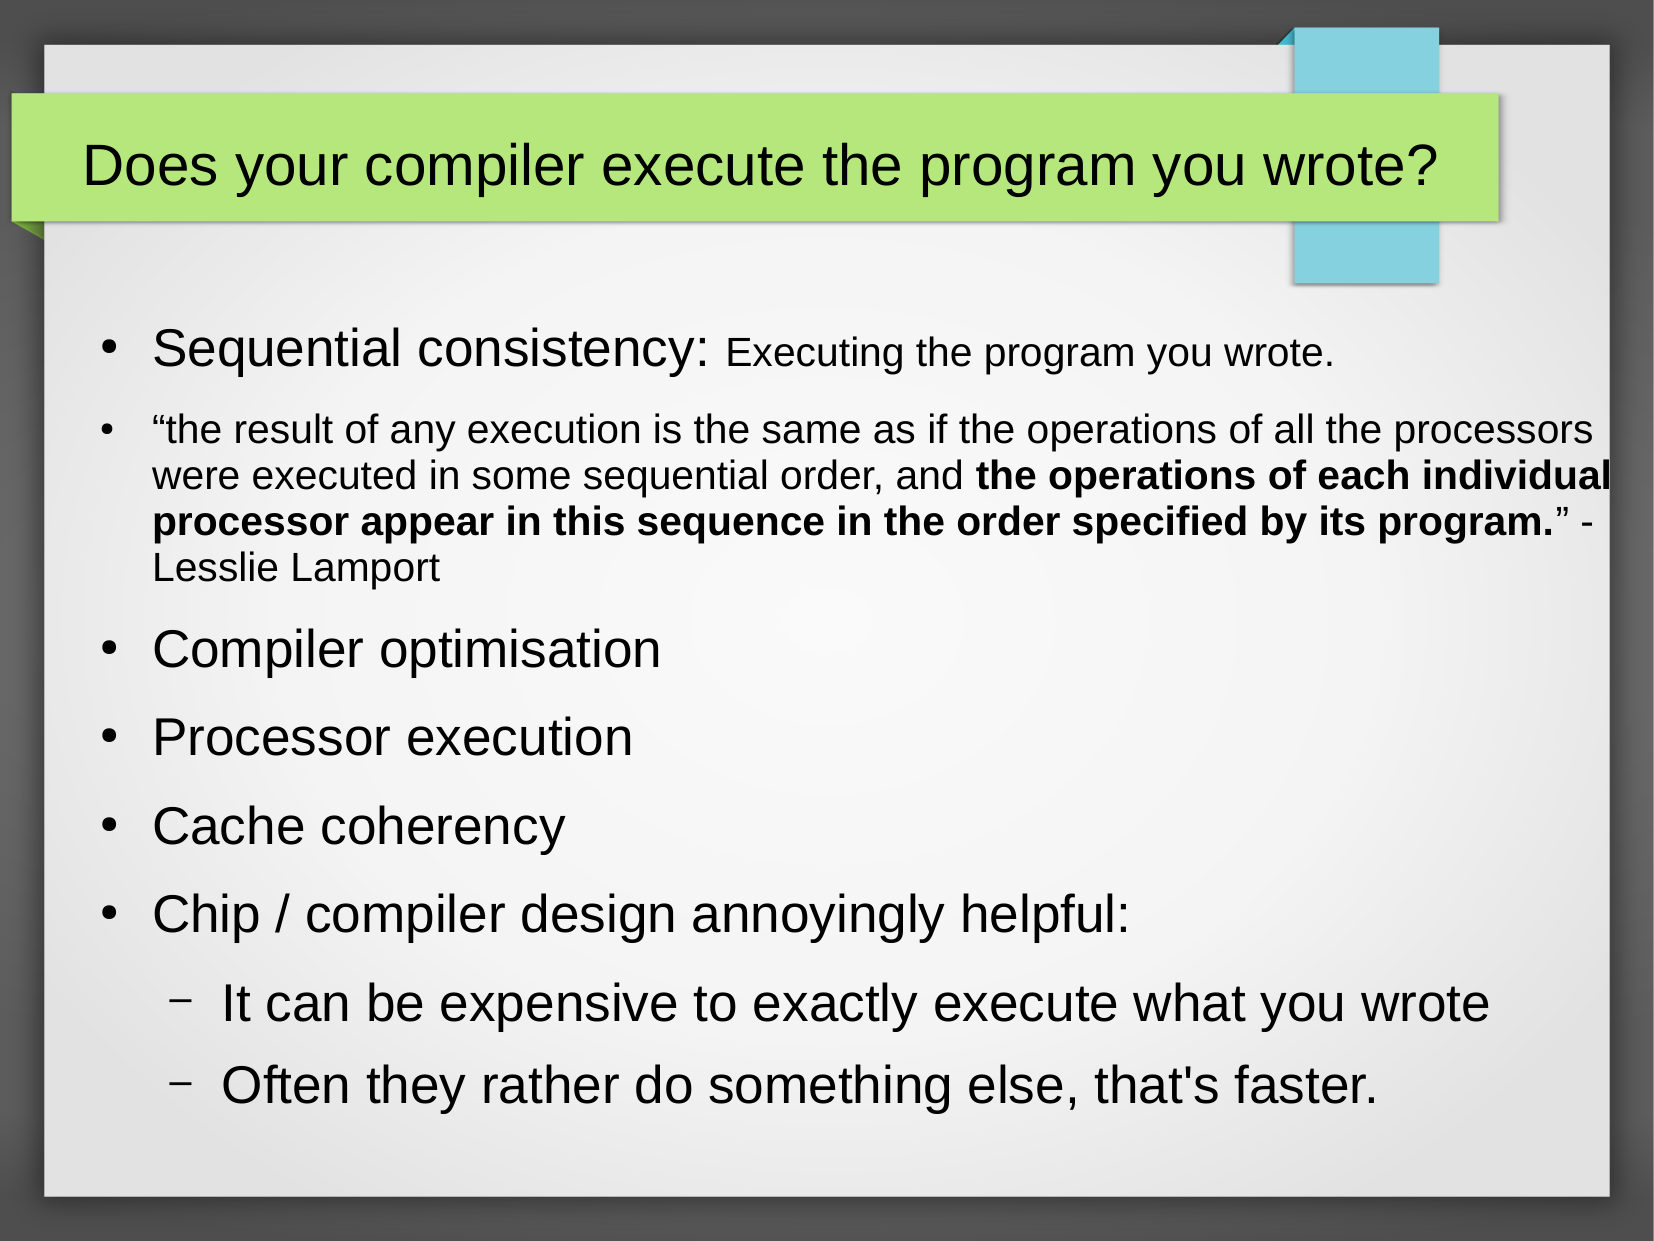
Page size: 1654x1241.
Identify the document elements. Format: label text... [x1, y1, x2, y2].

picture [0, 0, 1654, 1241]
title Does your compiler execute the program you wrote? [82, 49, 1619, 281]
list Sequential consistency: Executing the program you wrote. “the result of any execution is the same as if the operations of all the processors were executed in some sequential order, and the operations of each individual processor appear in this sequence in the order specified by its program.” - Lesslie Lamport Compiler optimisation Processor execution Cache coherency Chip / compiler design annoyingly helpful: It can be expensive to exactly execute what you wrote Often they rather do something else, that's faster. [82, 318, 1619, 1123]
